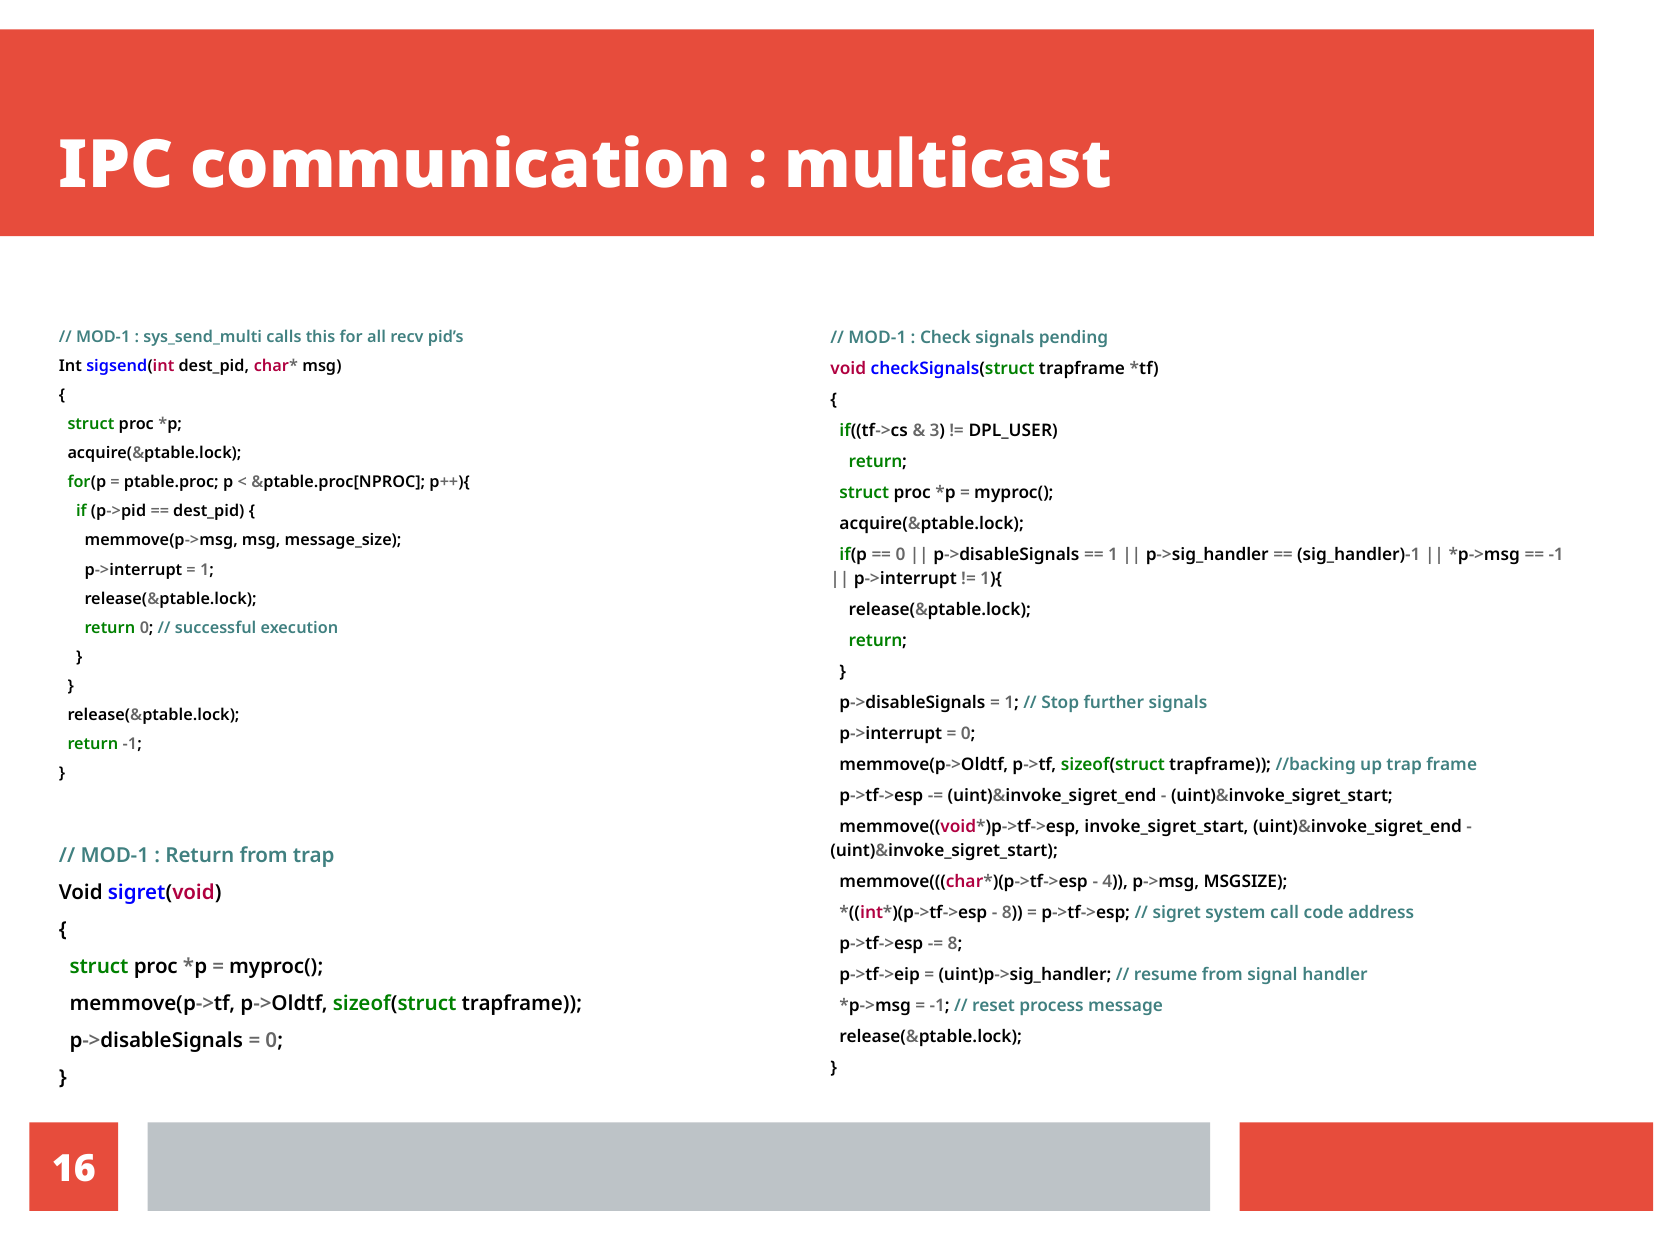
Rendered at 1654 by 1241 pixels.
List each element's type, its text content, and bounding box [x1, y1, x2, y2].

list // MOD-1 : Check signals pending void checkSignals(struct trapframe *tf) { if((tf->cs & 3) != DPL_USER) return; struct proc *p = myproc(); acquire(&ptable.lock); if(p == 0 || p->disableSignals == 1 || p->sig_handler == (sig_handler)-1 || *p->msg == -1 || p->interrupt != 1){ release(&ptable.lock); return; } p->disableSignals = 1; // Stop further signals p->interrupt = 0; memmove(p->Oldtf, p->tf, sizeof(struct trapframe)); //backing up trap frame p->tf->esp -= (uint)&invoke_sigret_end - (uint)&invoke_sigret_start; memmove((void*)p->tf->esp, invoke_sigret_start, (uint)&invoke_sigret_end - (uint)&invoke_sigret_start); memmove(((char*)(p->tf->esp - 4)), p->msg, MSGSIZE); *((int*)(p->tf->esp - 8)) = p->tf->esp; // sigret system call code address p->tf->esp -= 8; p->tf->eip = (uint)p->sig_handler; // resume from signal handler *p->msg = -1; // reset process message release(&ptable.lock); } [830, 324, 1566, 1093]
list // MOD-1 : sys_send_multi calls this for all recv pid’s Int sigsend(int dest_pid, char* msg) { struct proc *p; acquire(&ptable.lock); for(p = ptable.proc; p < &ptable.proc[NPROC]; p++){ if (p->pid == dest_pid) { memmove(p->msg, msg, message_size); p->interrupt = 1; release(&ptable.lock); return 0; // successful execution } } release(&ptable.lock); return -1; } [58, 324, 794, 796]
title IPC communication : multicast [58, 59, 1594, 207]
list // MOD-1 : Return from trap Void sigret(void) { struct proc *p = myproc(); memmove(p->tf, p->Oldtf, sizeof(struct trapframe)); p->disableSignals = 0; } [58, 840, 794, 1093]
